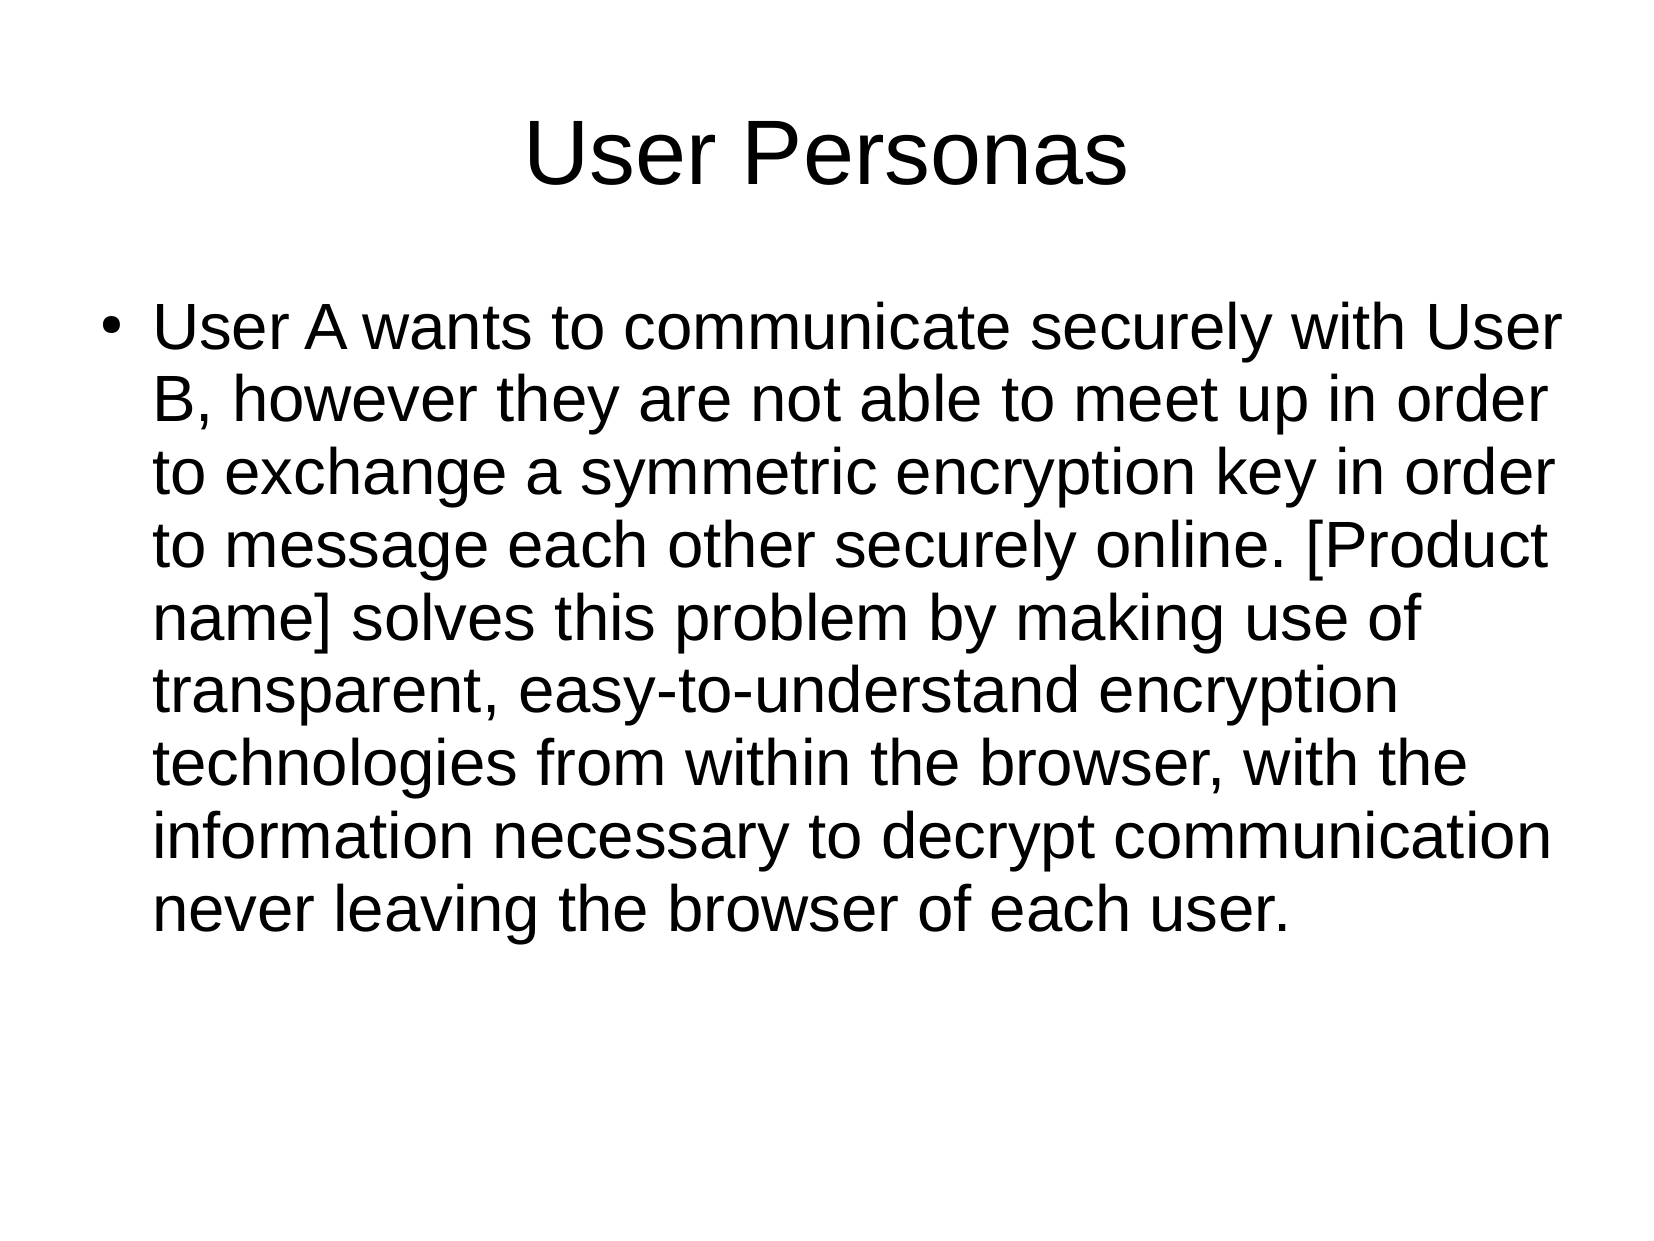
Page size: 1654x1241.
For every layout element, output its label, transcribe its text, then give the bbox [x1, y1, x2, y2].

title User Personas [82, 49, 1571, 257]
list User A wants to communicate securely with User B, however they are not able to meet up in order to exchange a symmetric encryption key in order to message each other securely online. [Product name] solves this problem by making use of transparent, easy-to-understand encryption technologies from within the browser, with the information necessary to decrypt communication never leaving the browser of each user. [82, 290, 1571, 1010]
